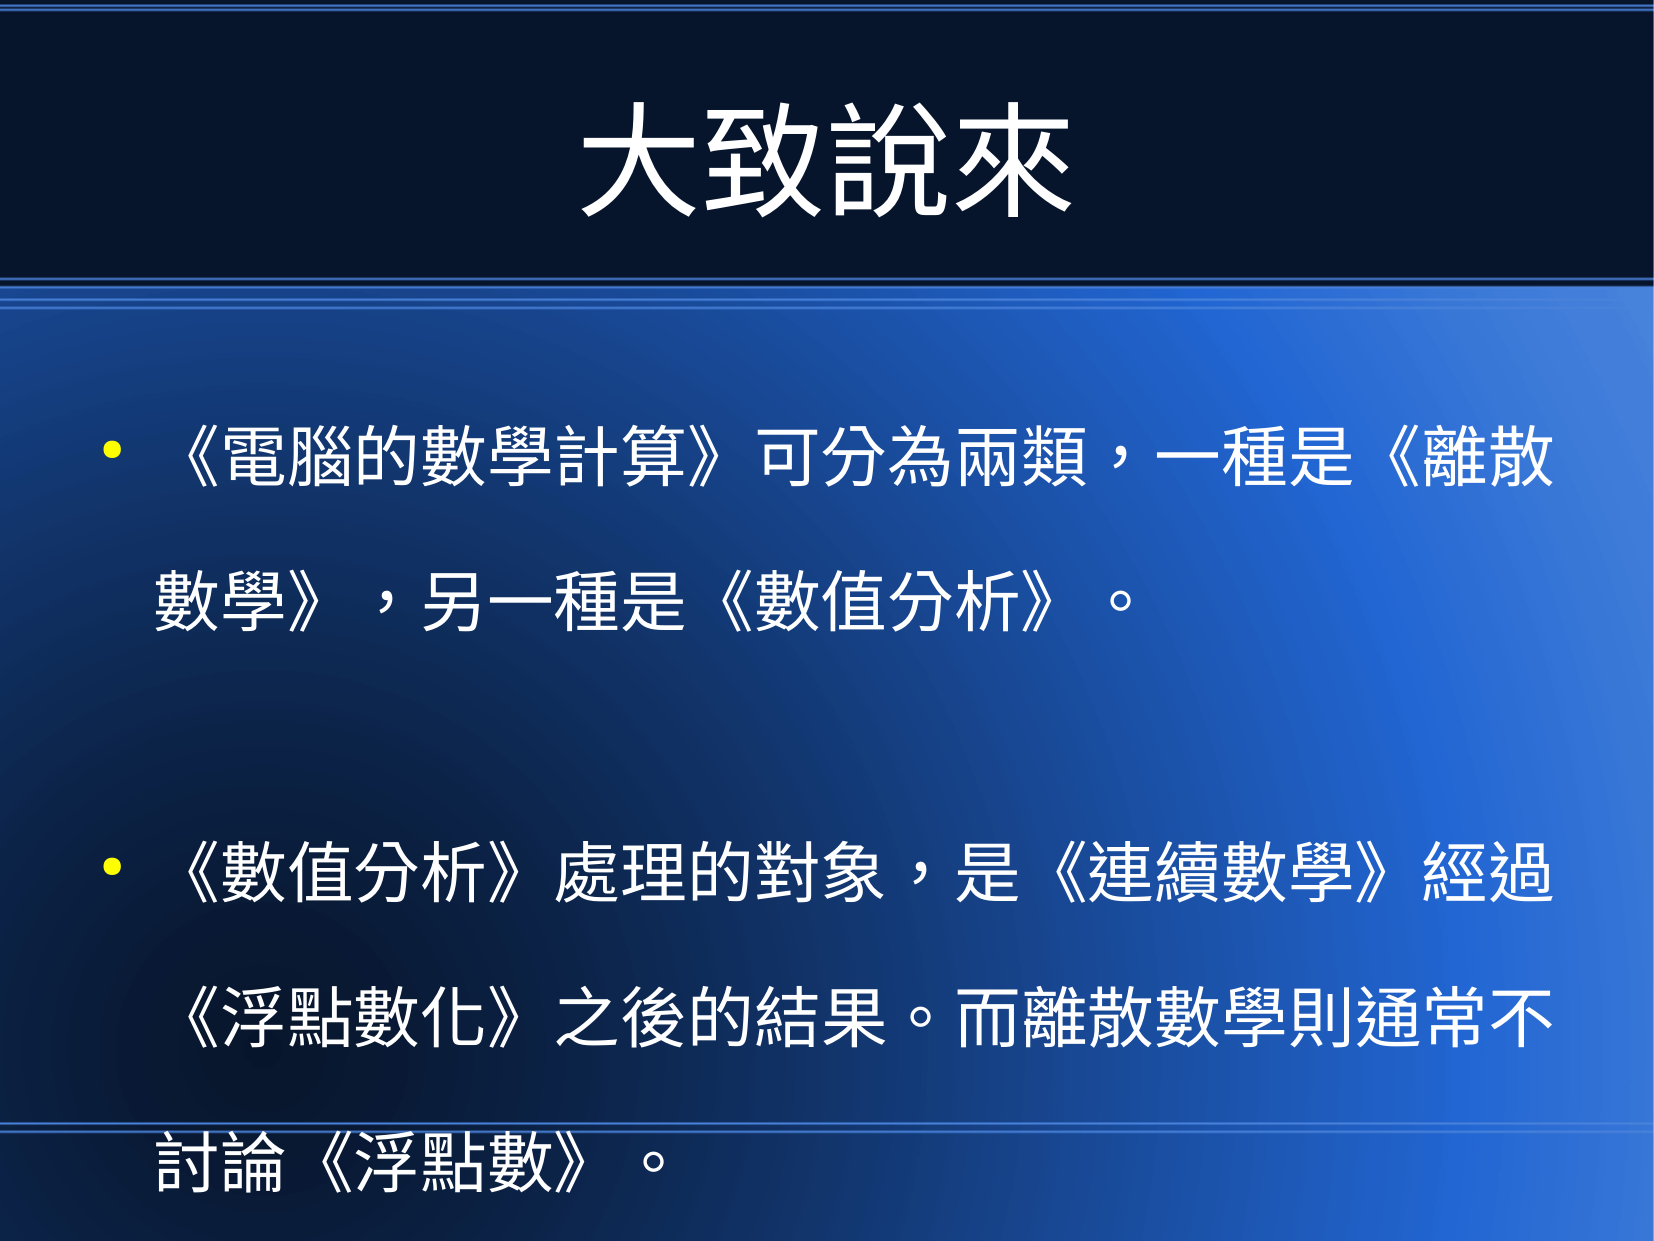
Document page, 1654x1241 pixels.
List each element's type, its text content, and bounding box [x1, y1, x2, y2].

title 大致說來 [82, 49, 1571, 257]
picture [0, 0, 1654, 1241]
list 《電腦的數學計算》可分為兩類，一種是《離散數學》，另一種是《數值分析》。 《數值分析》處理的對象，是《連續數學》經過《浮點數化》之後的結果。而離散數學則通常不討論《浮點數》。 [82, 355, 1571, 1241]
